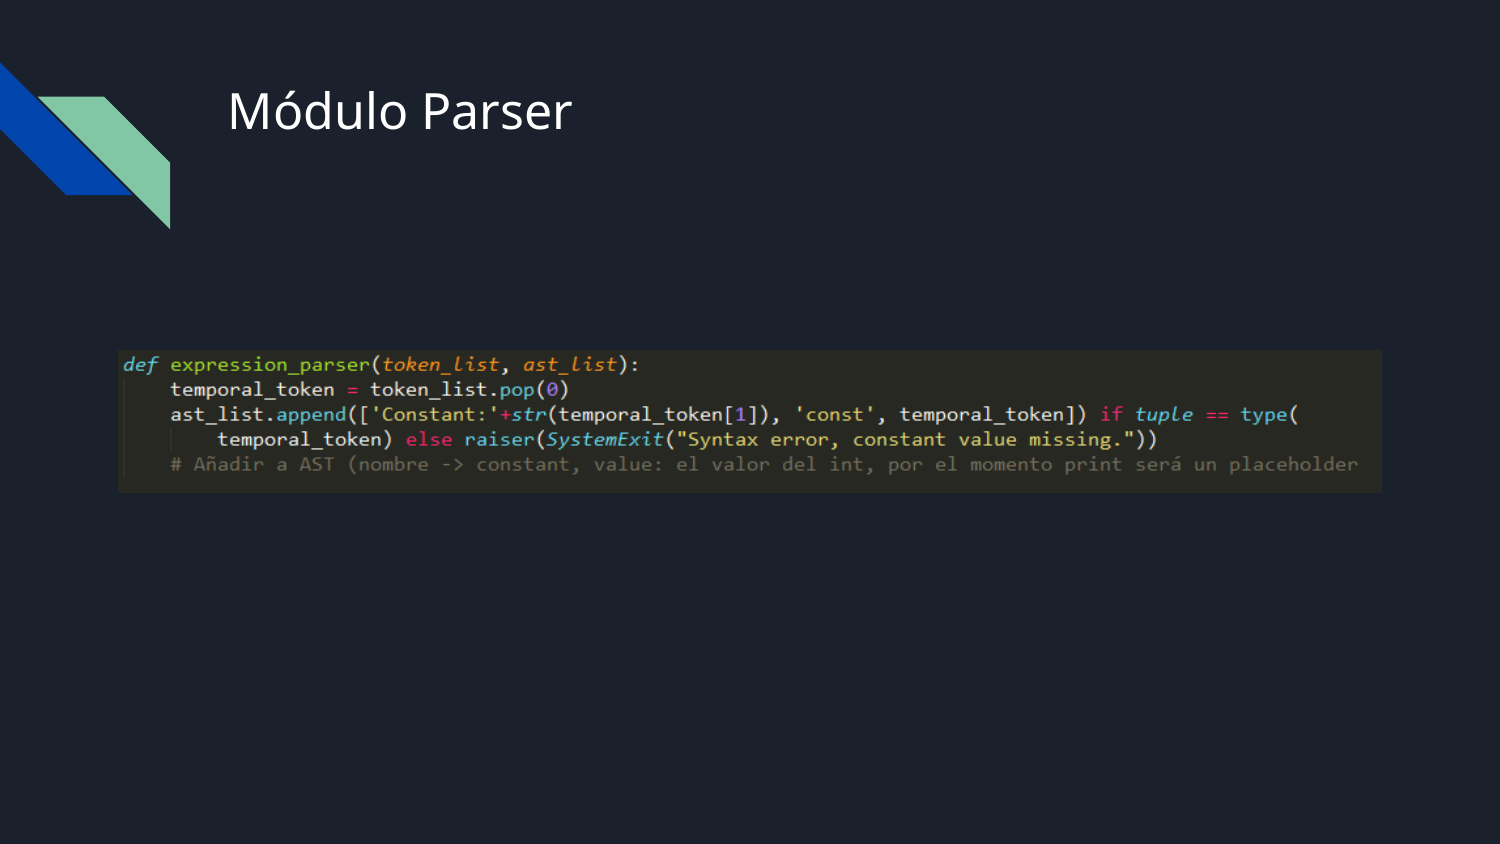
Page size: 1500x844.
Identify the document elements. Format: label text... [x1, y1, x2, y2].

title Módulo Parser [212, 64, 1368, 215]
picture [118, 350, 1382, 493]
